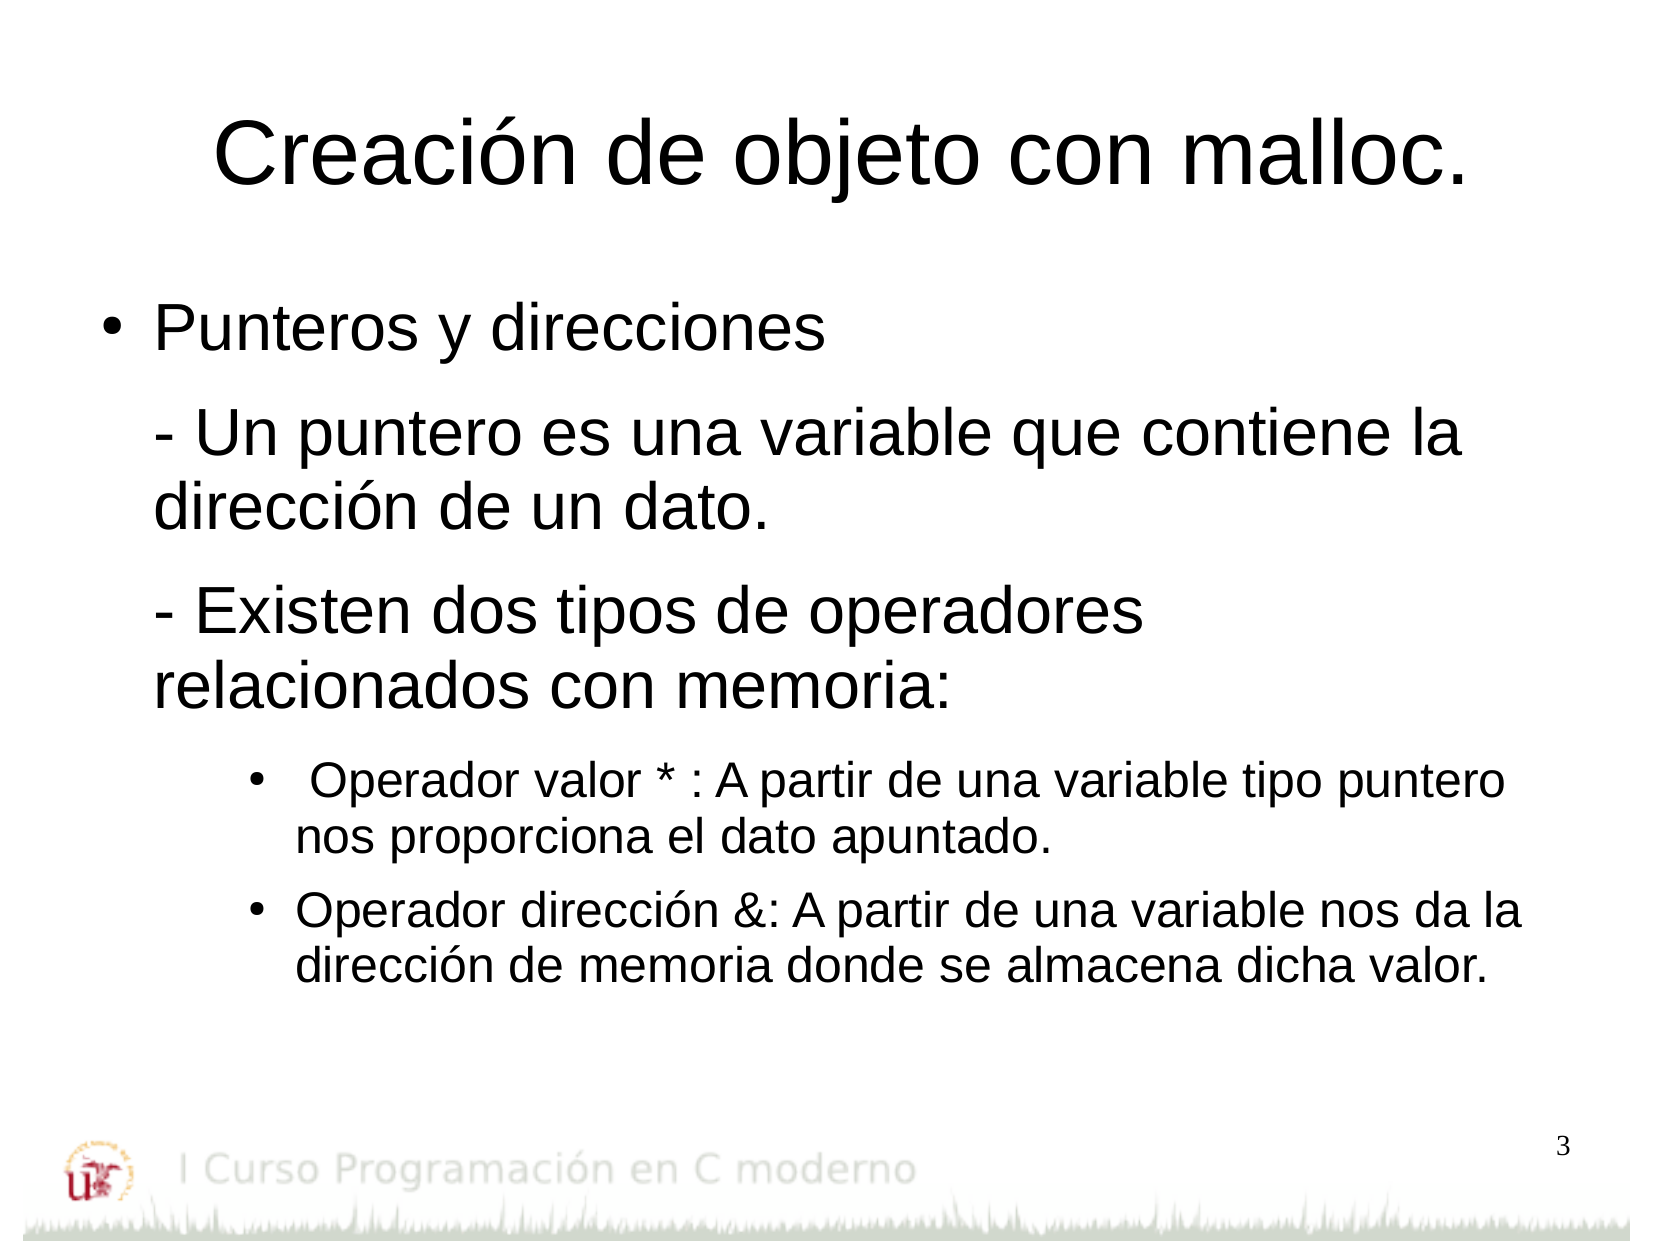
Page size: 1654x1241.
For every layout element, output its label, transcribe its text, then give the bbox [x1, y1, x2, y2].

title Creación de objeto con malloc. [82, 49, 1571, 257]
picture [23, 1136, 1630, 1241]
list Punteros y direcciones - Un puntero es una variable que contiene la dirección de un dato. - Existen dos tipos de operadores relacionados con memoria: Operador valor * : A partir de una variable tipo puntero nos proporciona el dato apuntado. Operador dirección &: A partir de una variable nos da la dirección de memoria donde se almacena dicha valor. [82, 290, 1538, 1010]
